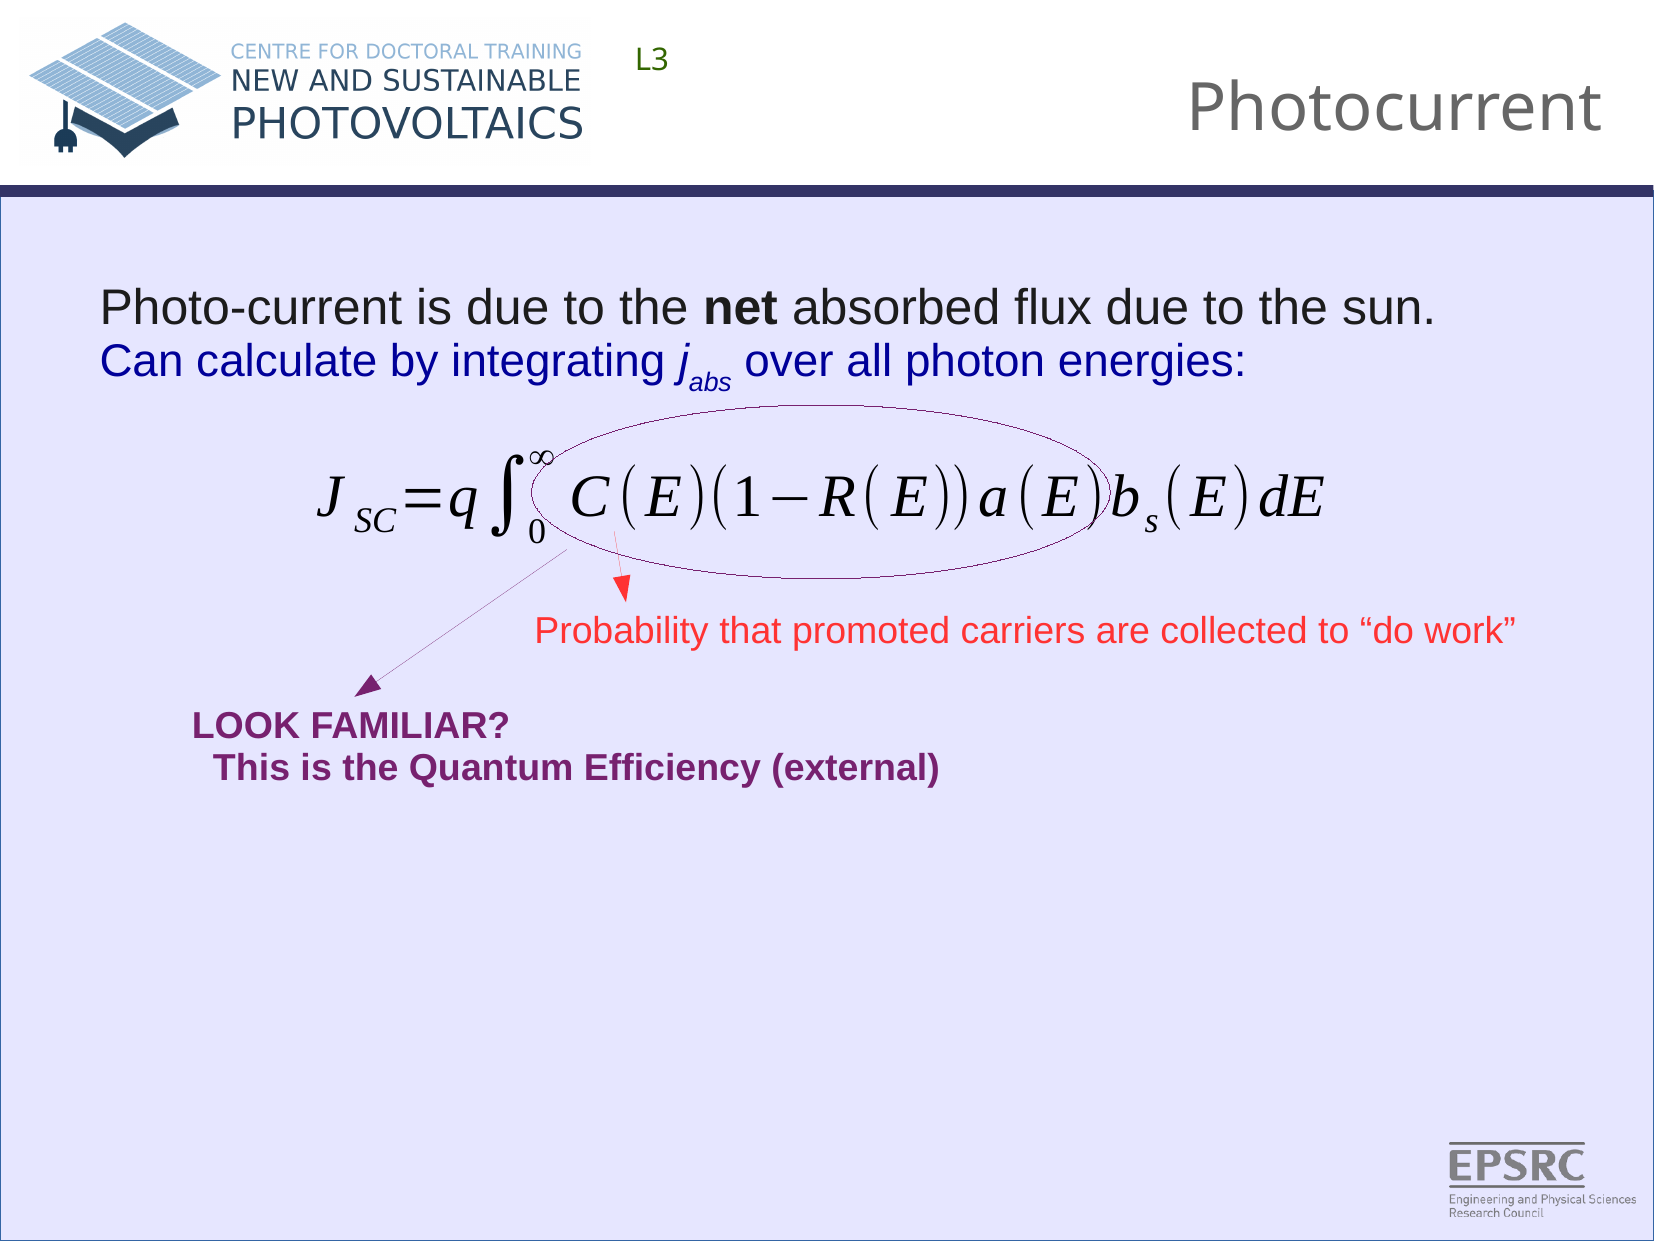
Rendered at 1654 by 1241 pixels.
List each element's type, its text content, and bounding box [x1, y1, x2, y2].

picture [1449, 1142, 1636, 1217]
picture [19, 17, 591, 166]
text_box Photo-current is due to the net absorbed flux due to the sun. Can calculate by integrating jabs over all photon energies: [84, 271, 1467, 406]
text_box Probability that promoted carriers are collected to “do work” [519, 602, 1532, 660]
chart [301, 448, 1343, 550]
text_box [0, 197, 1654, 1241]
text_box L3 [620, 29, 880, 80]
text_box Photocurrent [767, 52, 1619, 142]
text_box LOOK FAMILIAR? This is the Quantum Efficiency (external) [177, 696, 956, 796]
